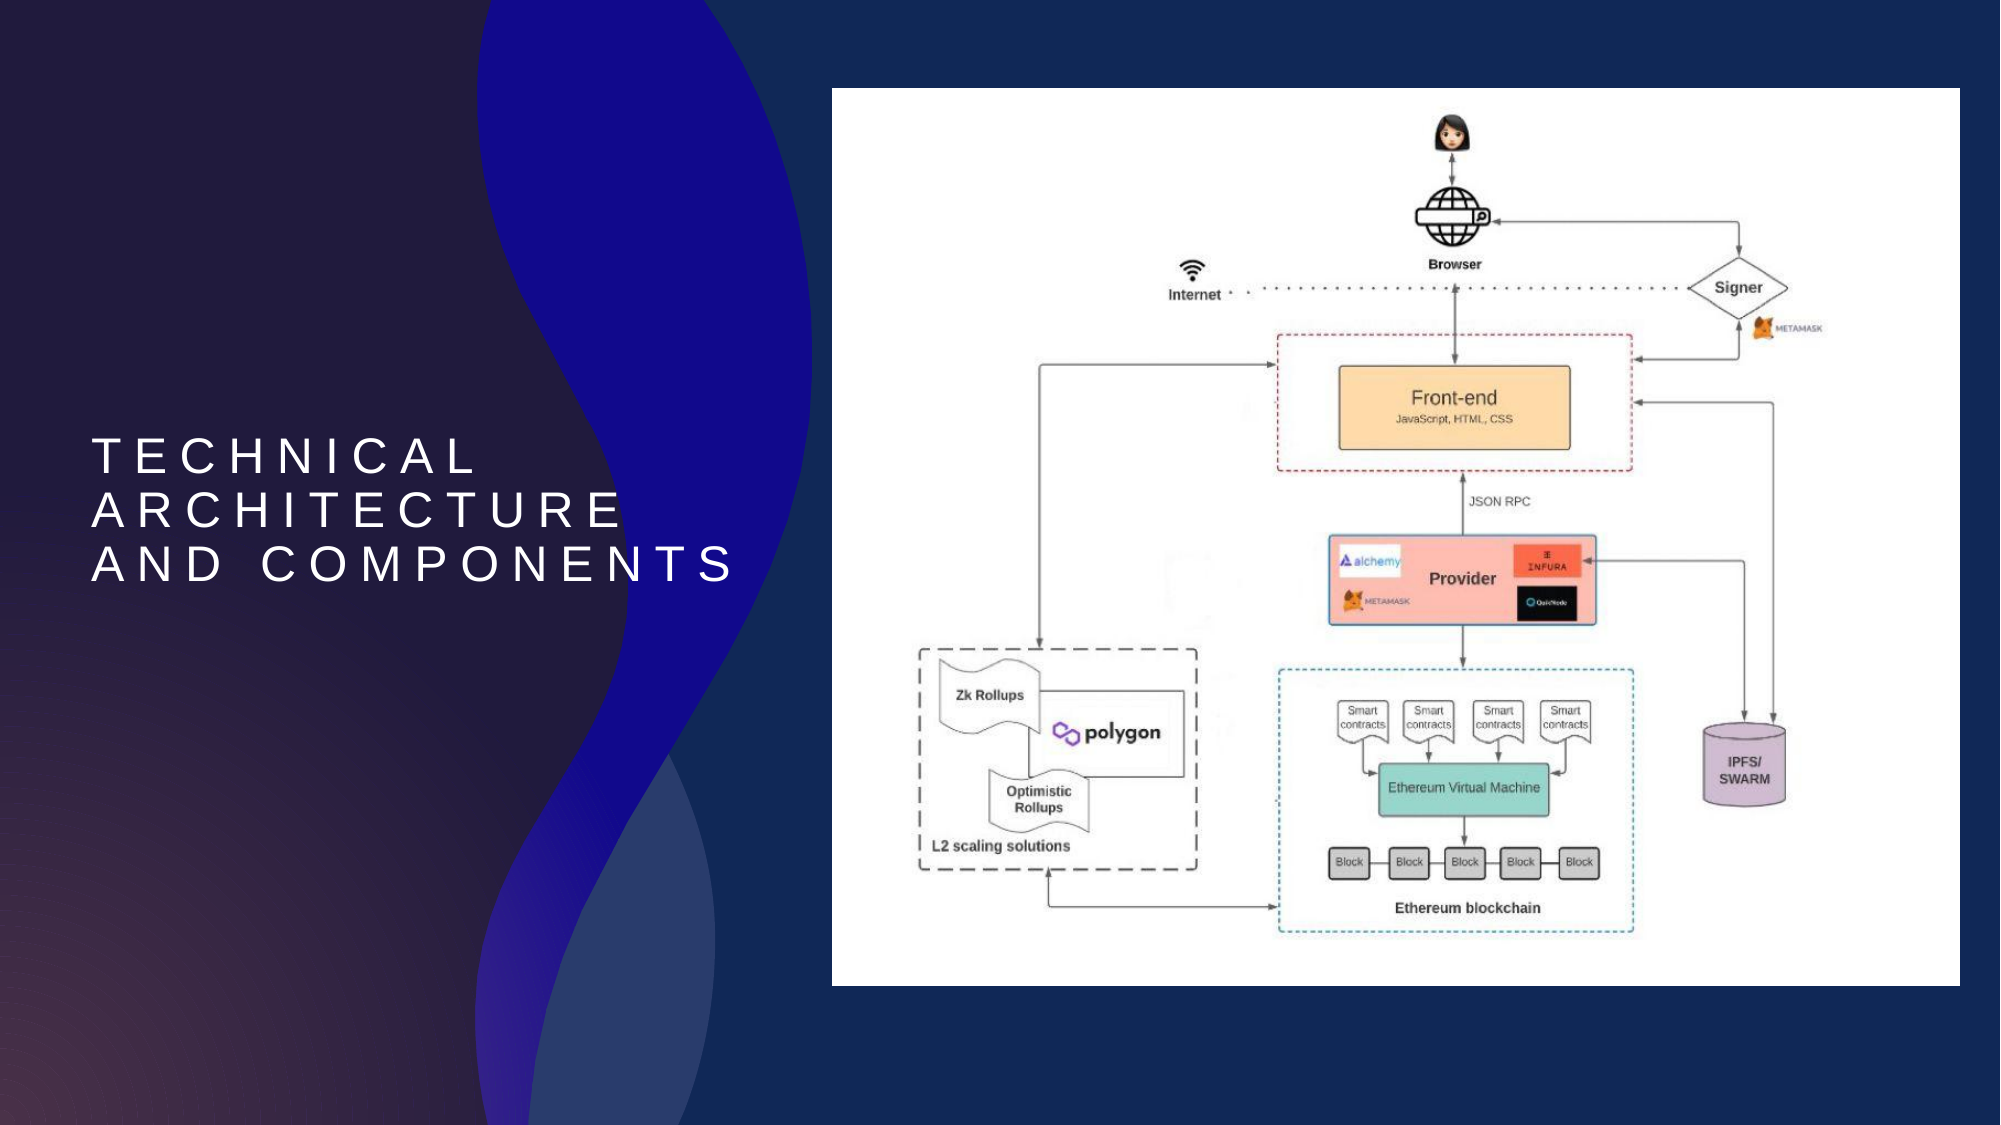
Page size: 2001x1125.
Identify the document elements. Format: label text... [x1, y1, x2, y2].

text_box Technical architecture and components [76, 423, 765, 603]
picture [832, 88, 1960, 986]
